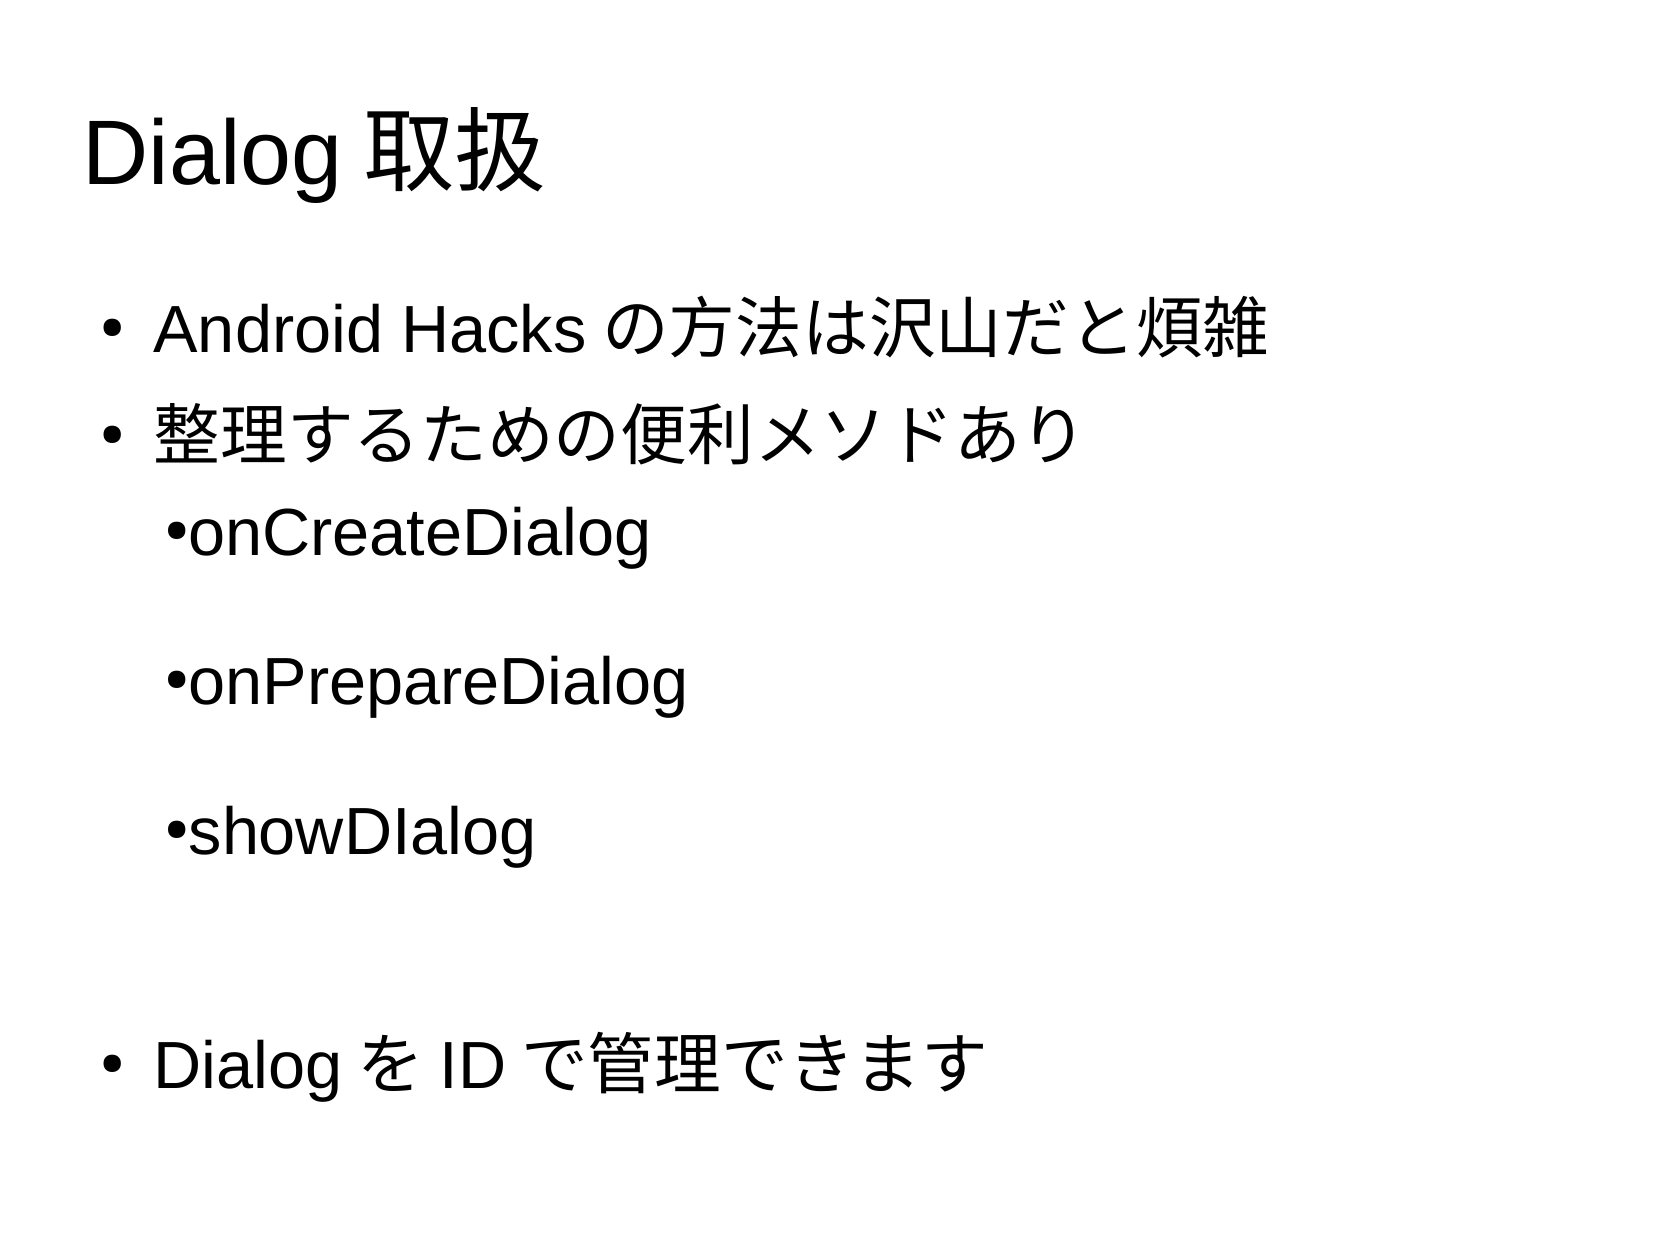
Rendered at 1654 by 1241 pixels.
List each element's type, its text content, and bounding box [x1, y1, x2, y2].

title Dialog取扱 [82, 49, 1571, 257]
list Android Hacksの方法は沢山だと煩雑 整理するための便利メソドあり DialogをIDで管理できます [82, 290, 1571, 1109]
text_box onCreateDialog onPrepareDialog showDIalog [150, 487, 706, 877]
